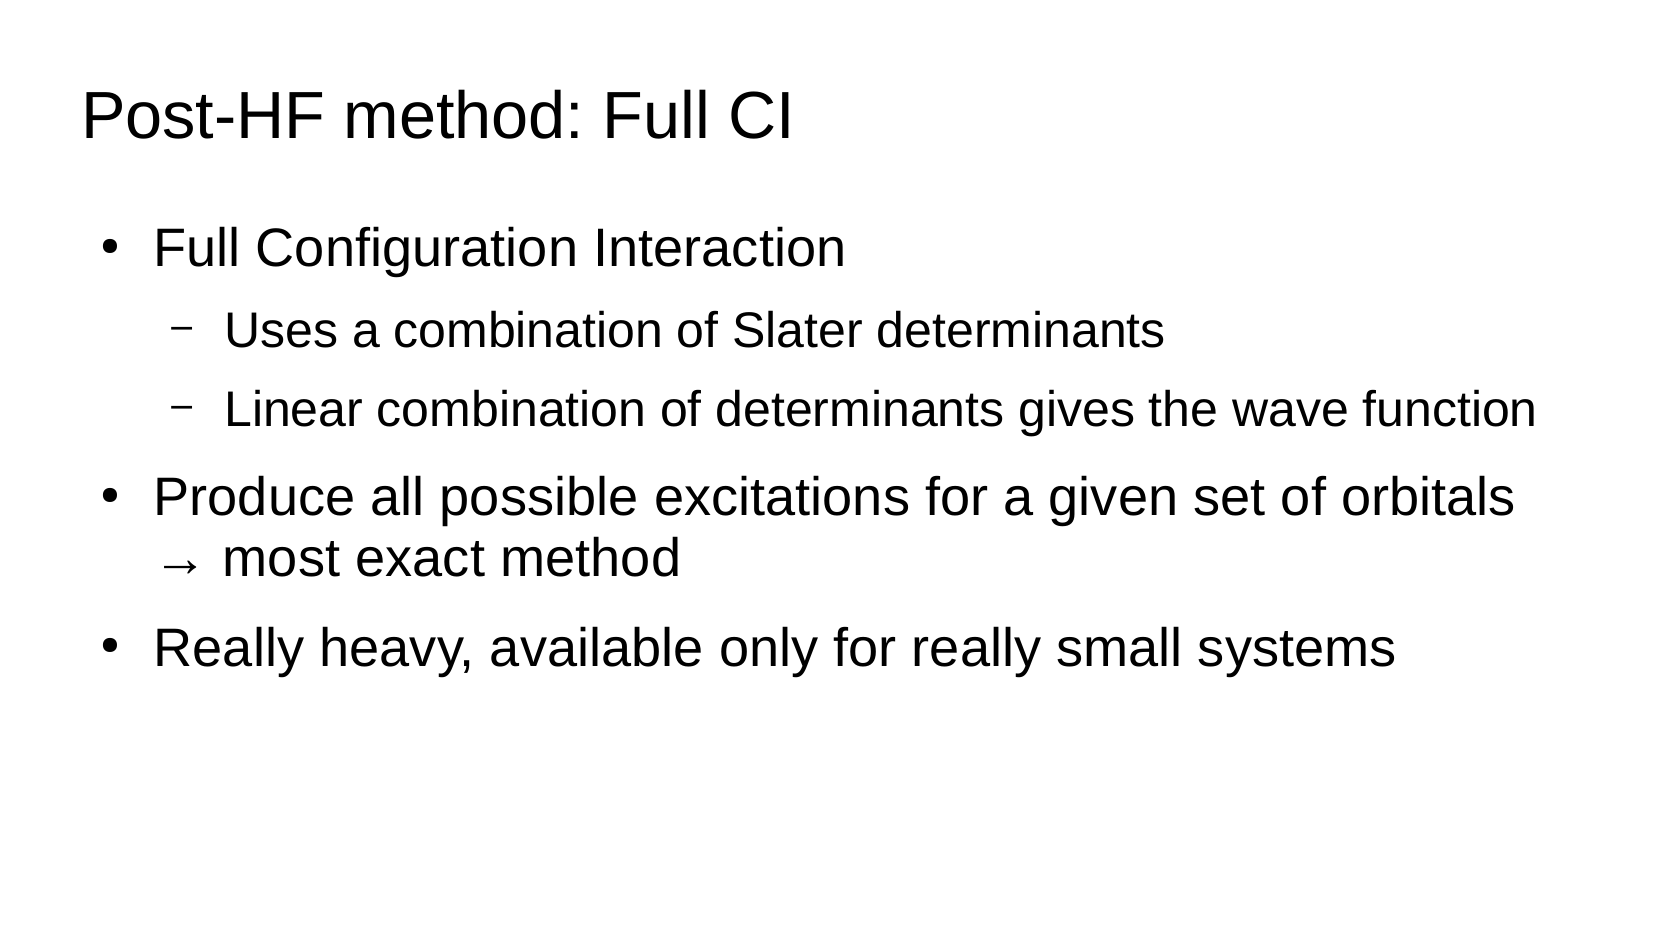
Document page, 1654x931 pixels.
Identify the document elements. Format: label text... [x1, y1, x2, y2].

list Full Configuration Interaction Uses a combination of Slater determinants Linear combination of determinants gives the wave function Produce all possible excitations for a given set of orbitals → most exact method Really heavy, available only for really small systems [82, 217, 1571, 758]
title Post-HF method: Full CI [80, 37, 1570, 193]
